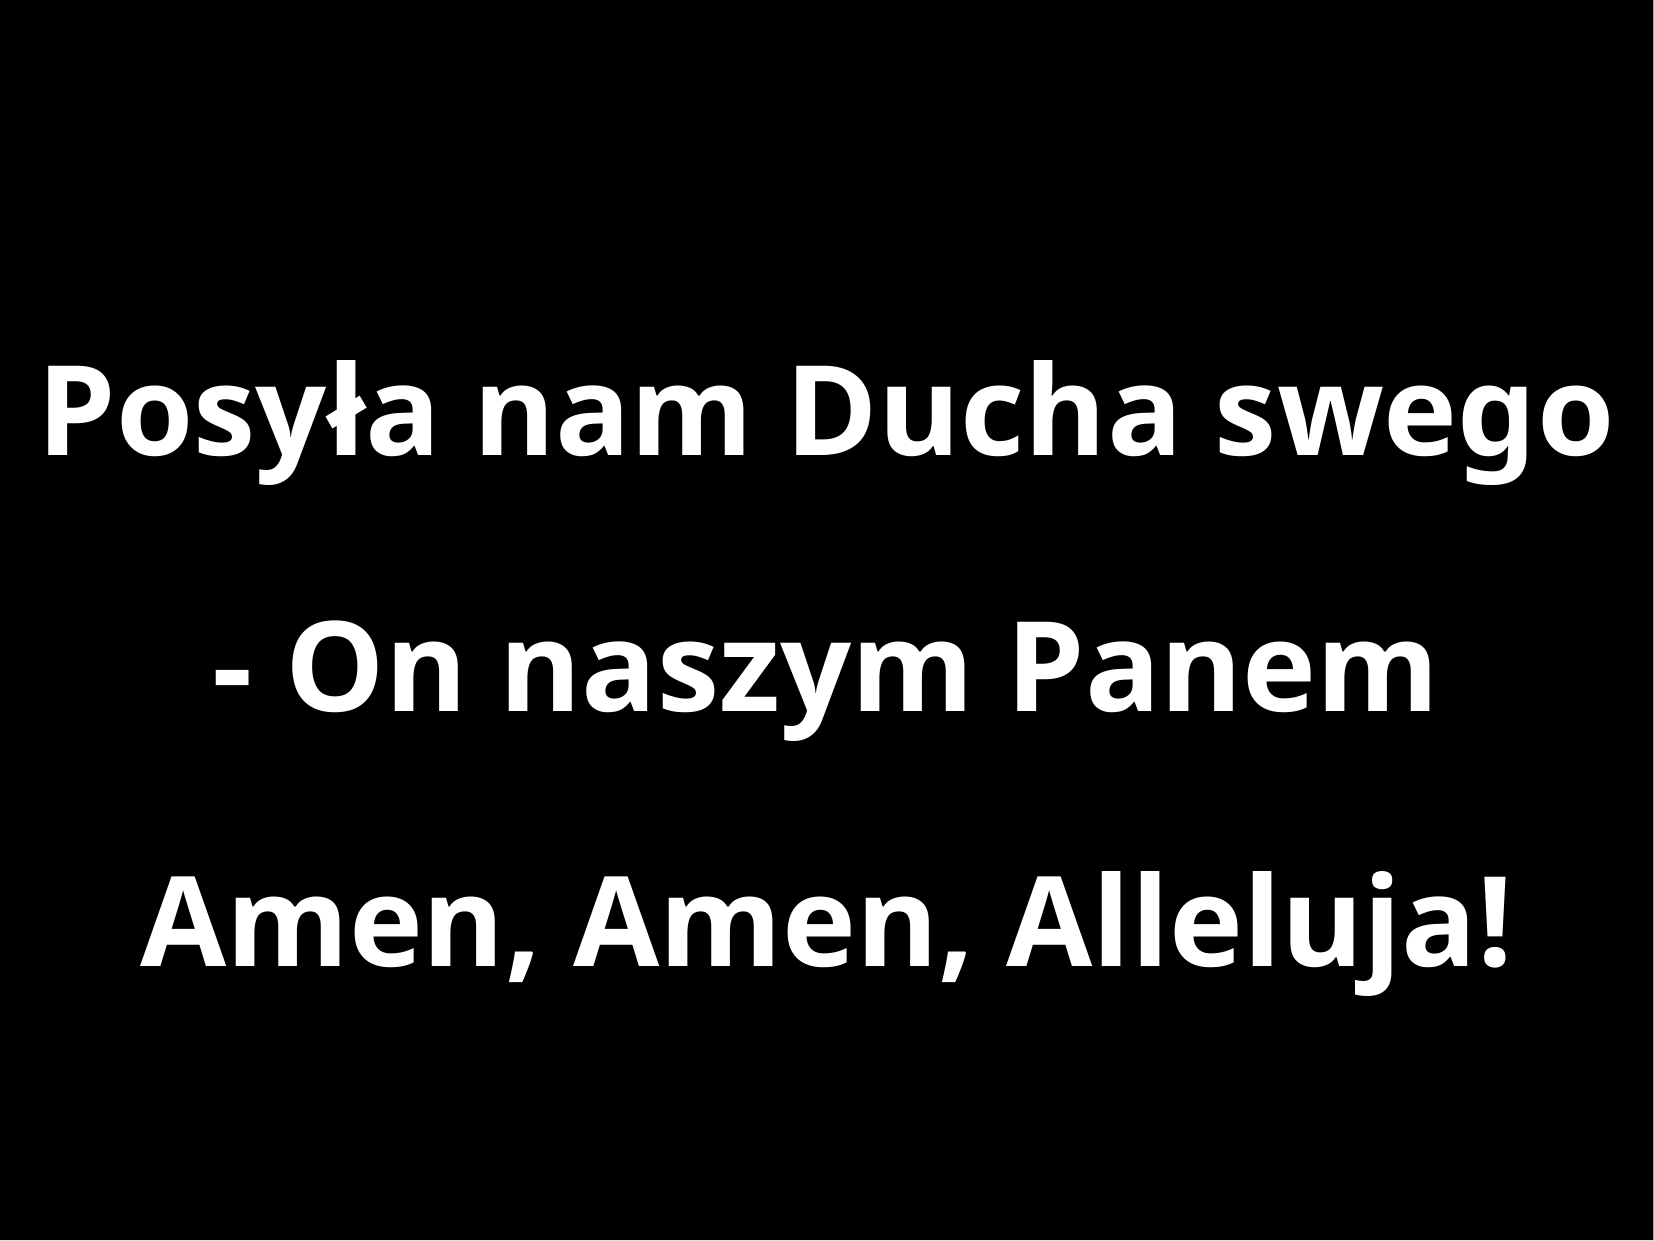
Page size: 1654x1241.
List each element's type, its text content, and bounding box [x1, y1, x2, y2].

title Posyła nam Ducha swego - On naszym Panem Amen, Amen, Alleluja! [0, 0, 1654, 1241]
